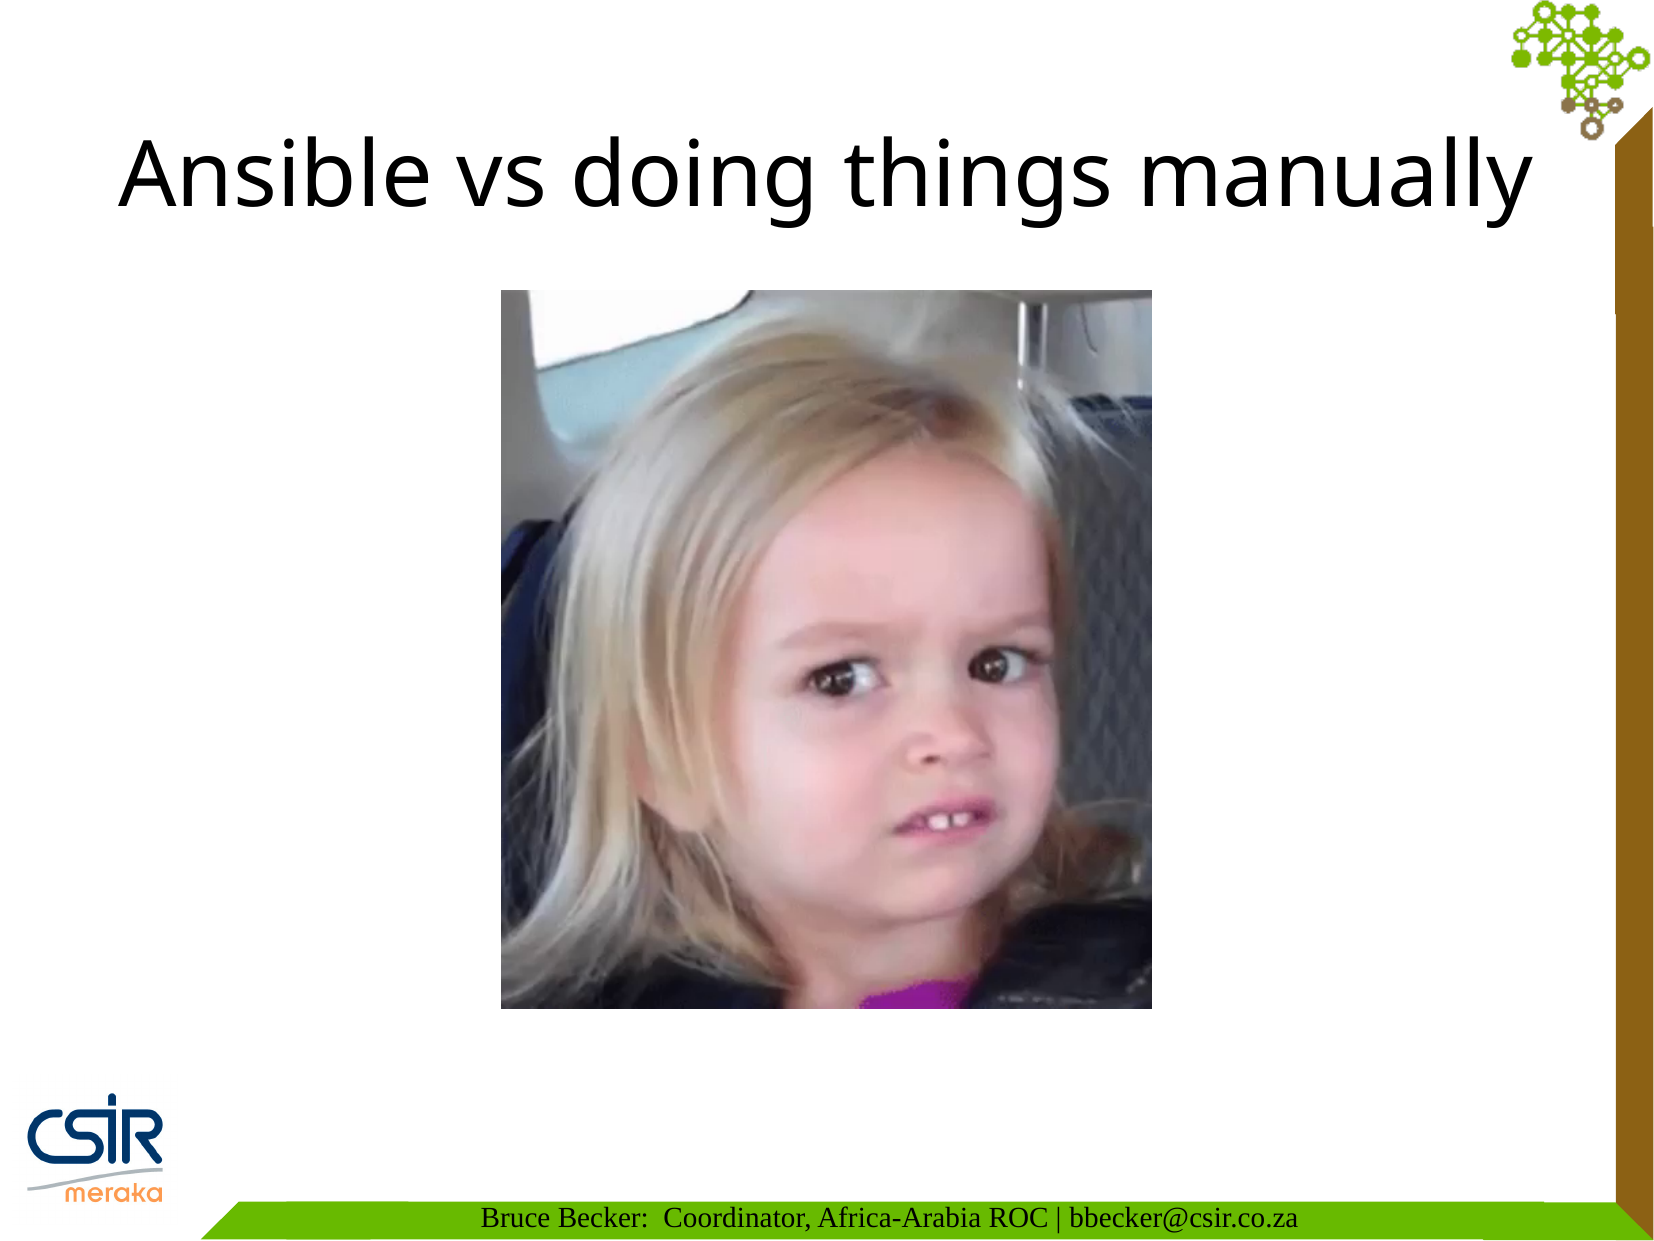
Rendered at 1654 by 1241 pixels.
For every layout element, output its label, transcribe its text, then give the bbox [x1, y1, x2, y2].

picture [1503, 0, 1654, 144]
text_box [501, 290, 1153, 1010]
title Ansible vs doing things manually [82, 67, 1571, 275]
picture [12, 1074, 178, 1225]
